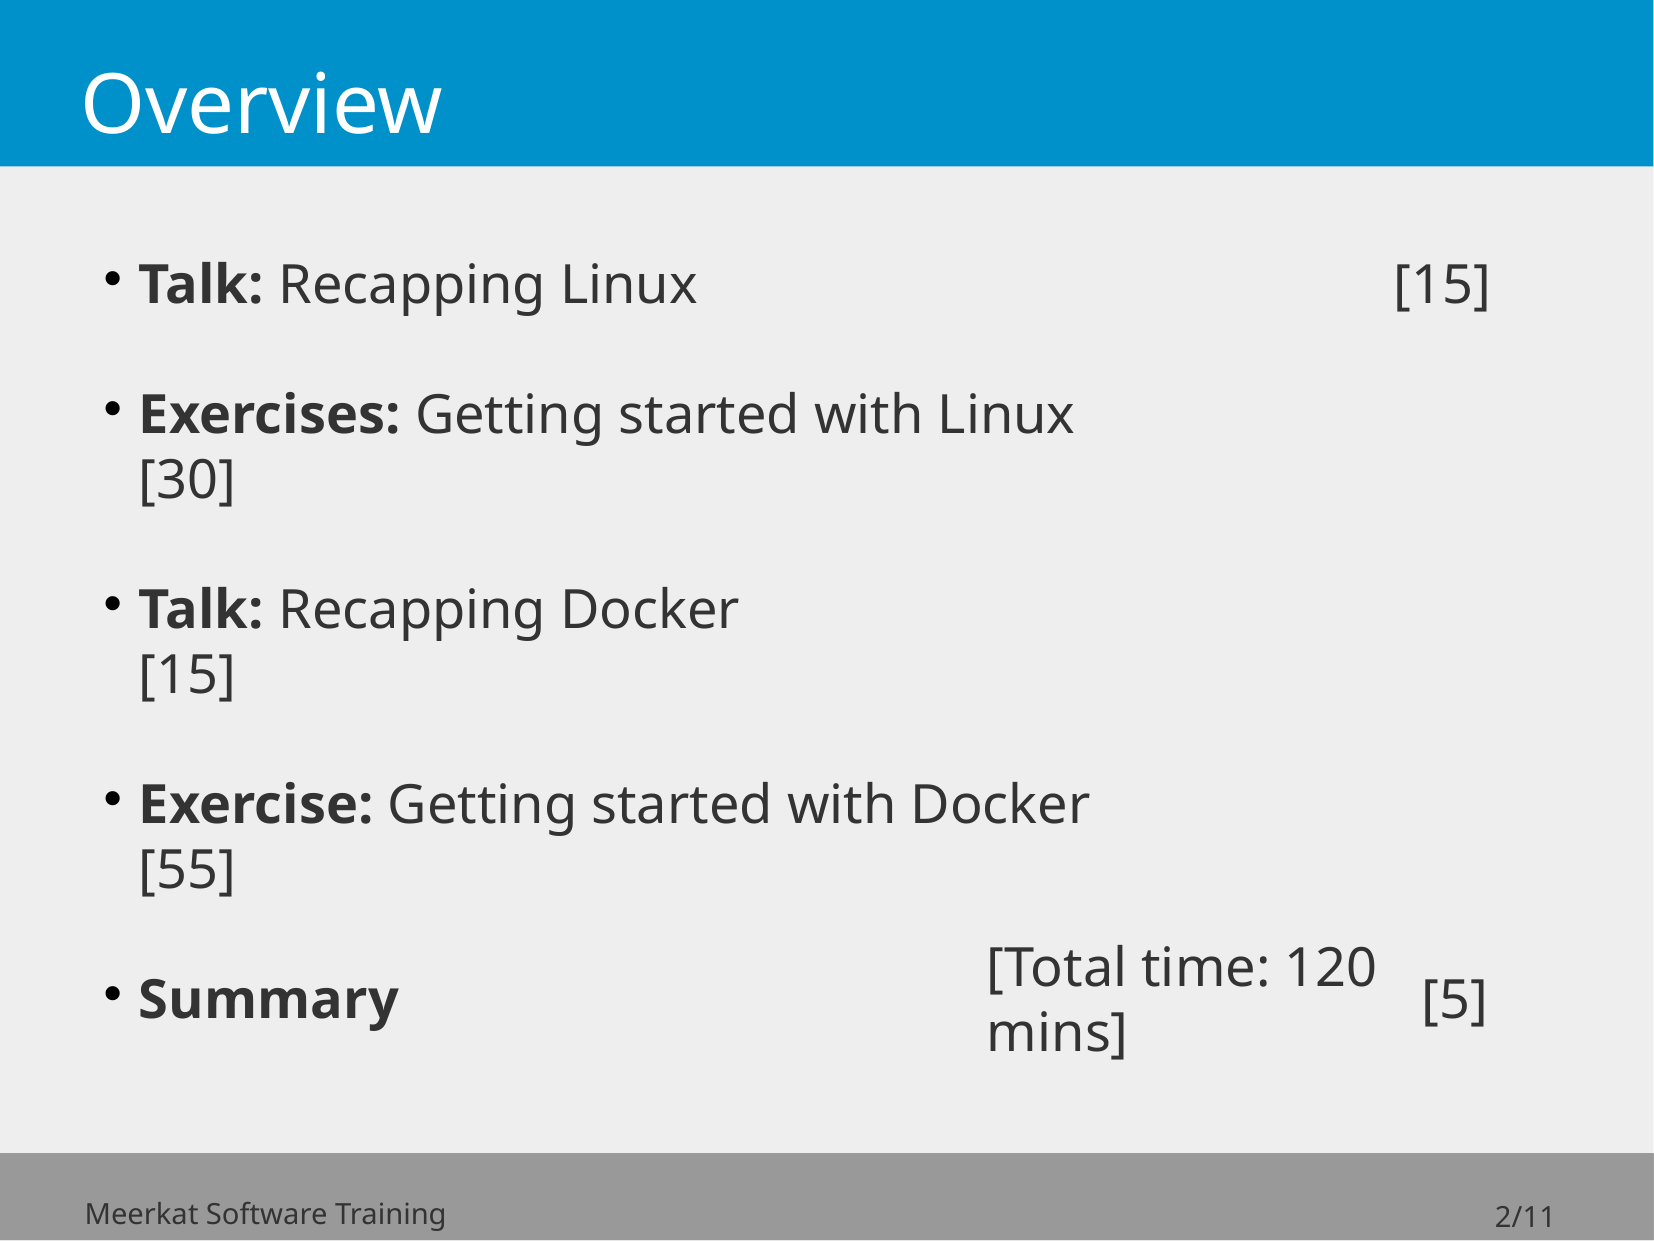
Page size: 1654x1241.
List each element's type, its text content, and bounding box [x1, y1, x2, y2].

text_box Talk: Recapping Linux [15] Exercises: Getting started with Linux [30] Talk: Recapping Docker [15] Exercise: Getting started with Docker [55] Summary [5] [88, 242, 1550, 897]
text_box [Total time: 120 mins] [972, 924, 1519, 1026]
text_box Overview [65, 43, 889, 142]
